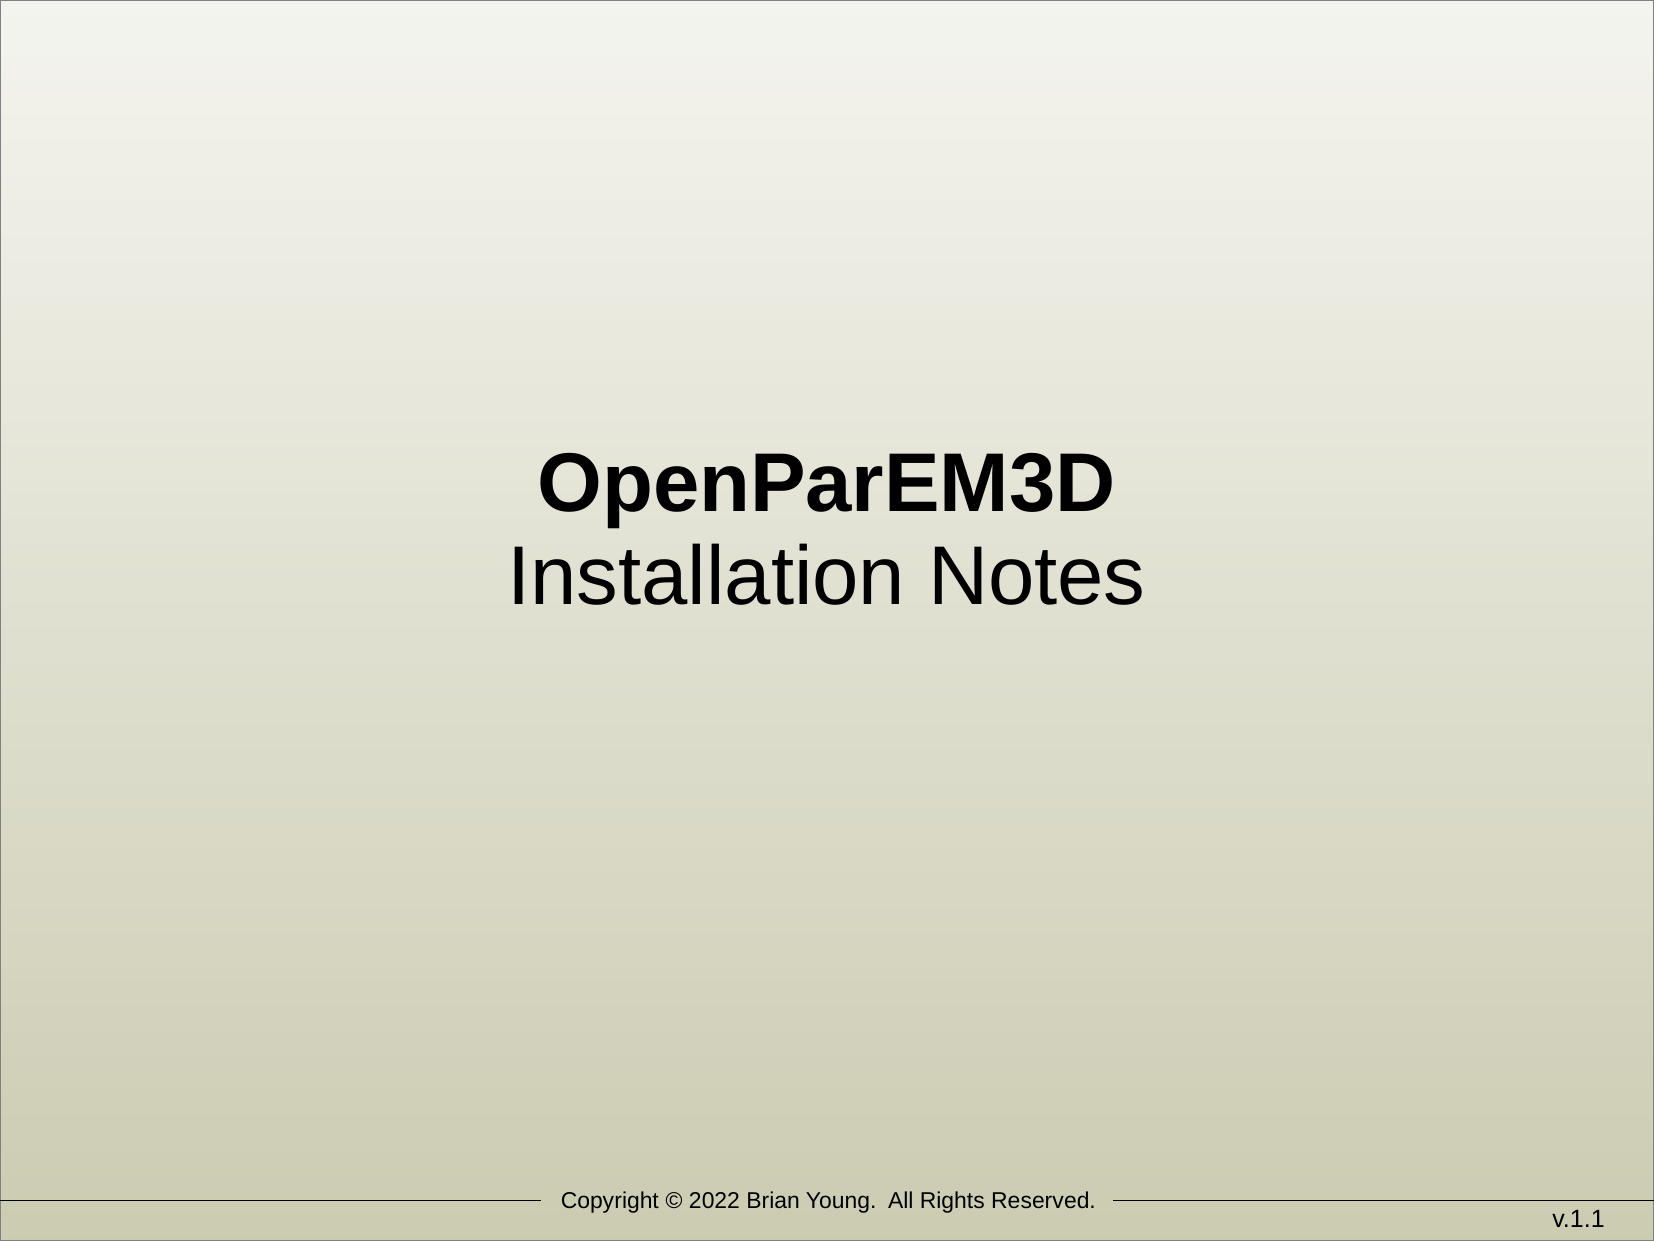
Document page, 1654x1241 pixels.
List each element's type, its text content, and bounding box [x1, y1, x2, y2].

subtitle OpenParEM3D Installation Notes [82, 49, 1571, 1109]
text_box v.1.1 [1537, 1197, 1621, 1241]
